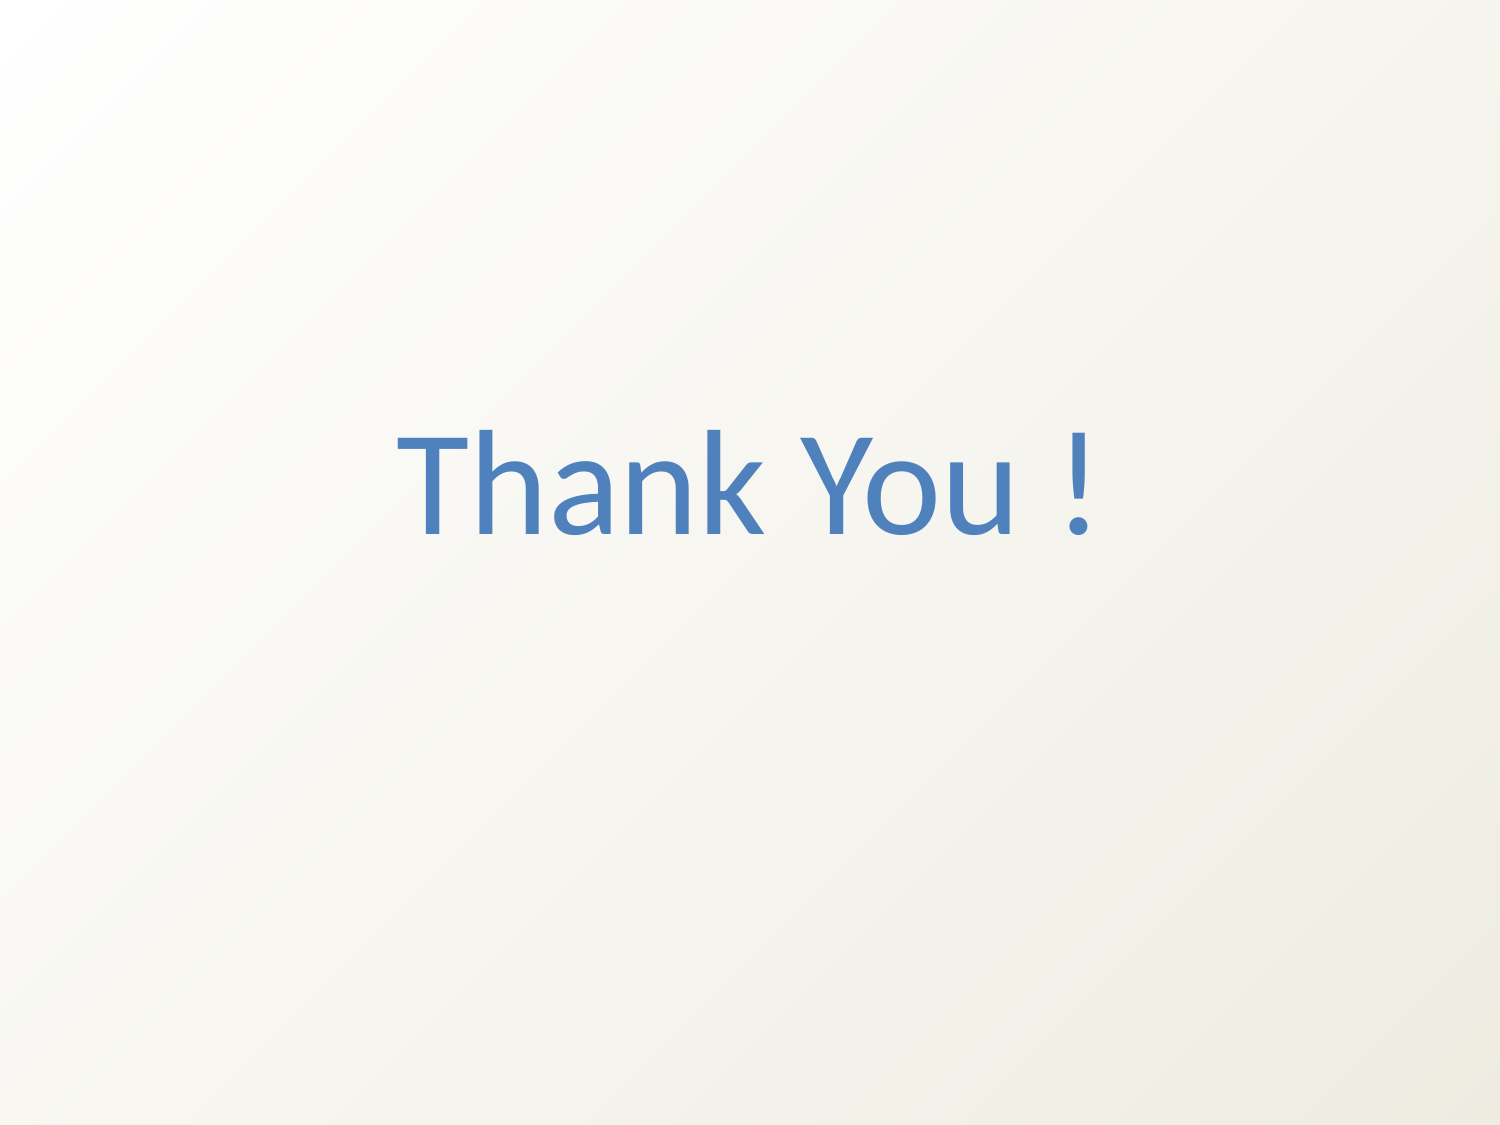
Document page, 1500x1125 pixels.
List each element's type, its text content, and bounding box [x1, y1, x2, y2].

title Thank You ! [75, 380, 1425, 568]
